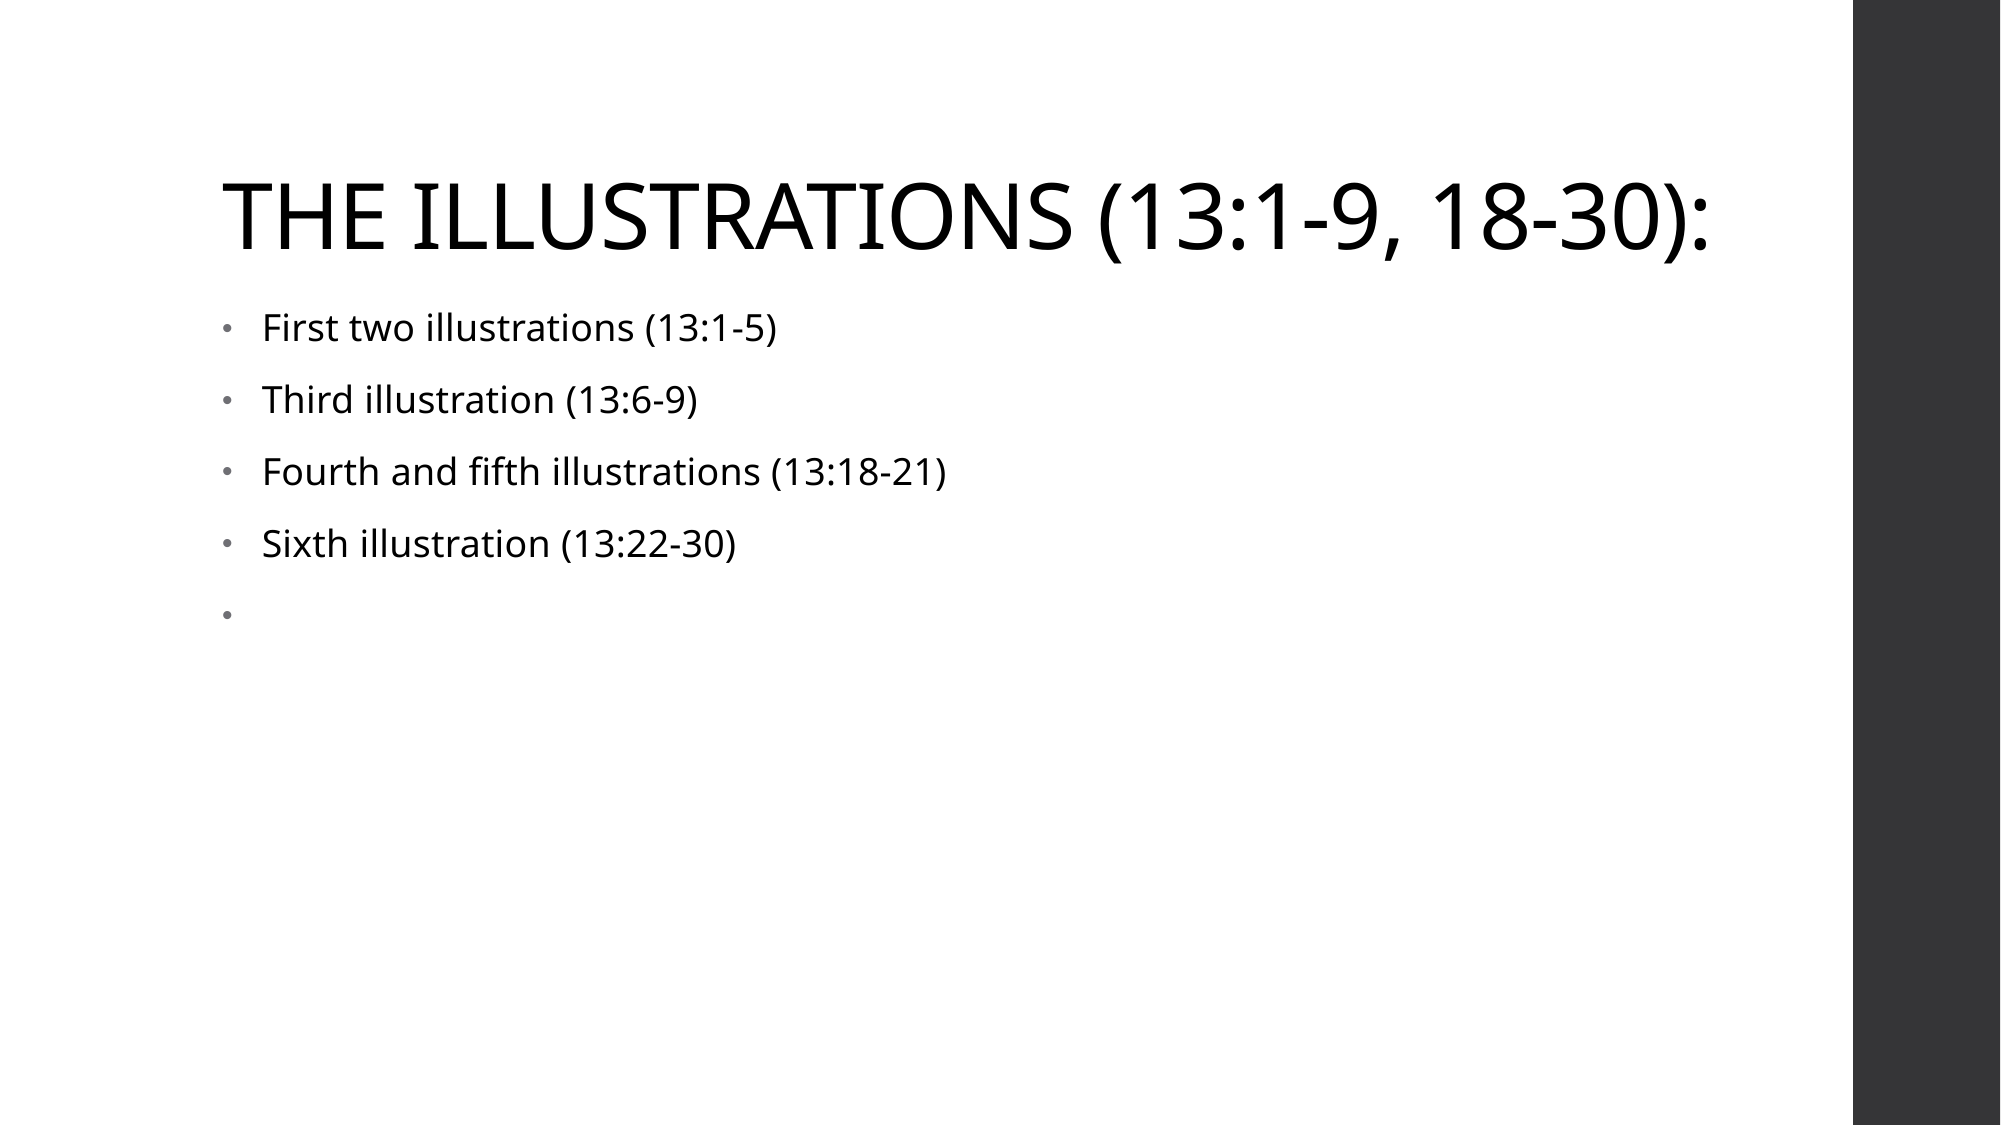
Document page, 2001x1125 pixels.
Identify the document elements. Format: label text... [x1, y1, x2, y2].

title THE ILLUSTRATIONS (13:1-9, 18-30): [206, 60, 1797, 278]
list First two illustrations (13:1-5) Third illustration (13:6-9) Fourth and fifth illustrations (13:18-21) Sixth illustration (13:22-30) [206, 299, 1617, 1014]
